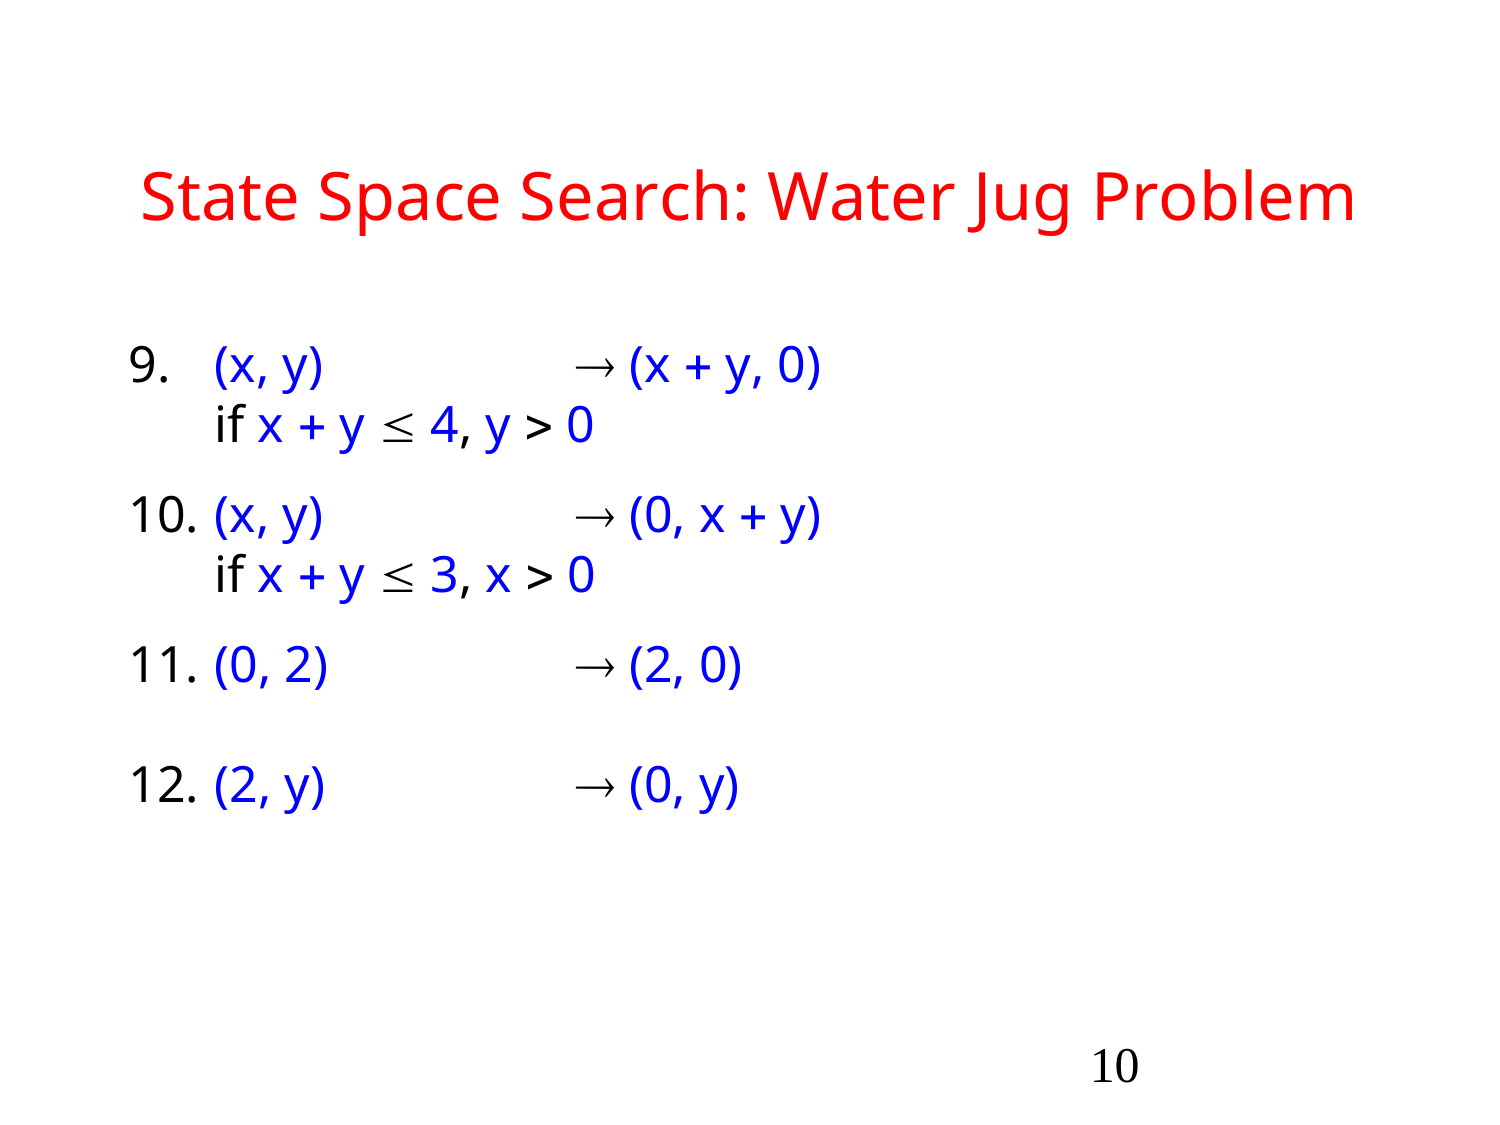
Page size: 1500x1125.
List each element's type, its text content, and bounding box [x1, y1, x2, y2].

text_box State Space Search: Water Jug Problem [50, 99, 1451, 288]
text_box 9. (x, y)  (x  y, 0) if x  y  4, y  0 10. (x, y)  (0, x  y) if x  y  3, x  0 11. (0, 2)  (2, 0) 12. (2, y)  (0, y) [112, 324, 1388, 1001]
text_box <number> [1074, 1024, 1388, 1100]
